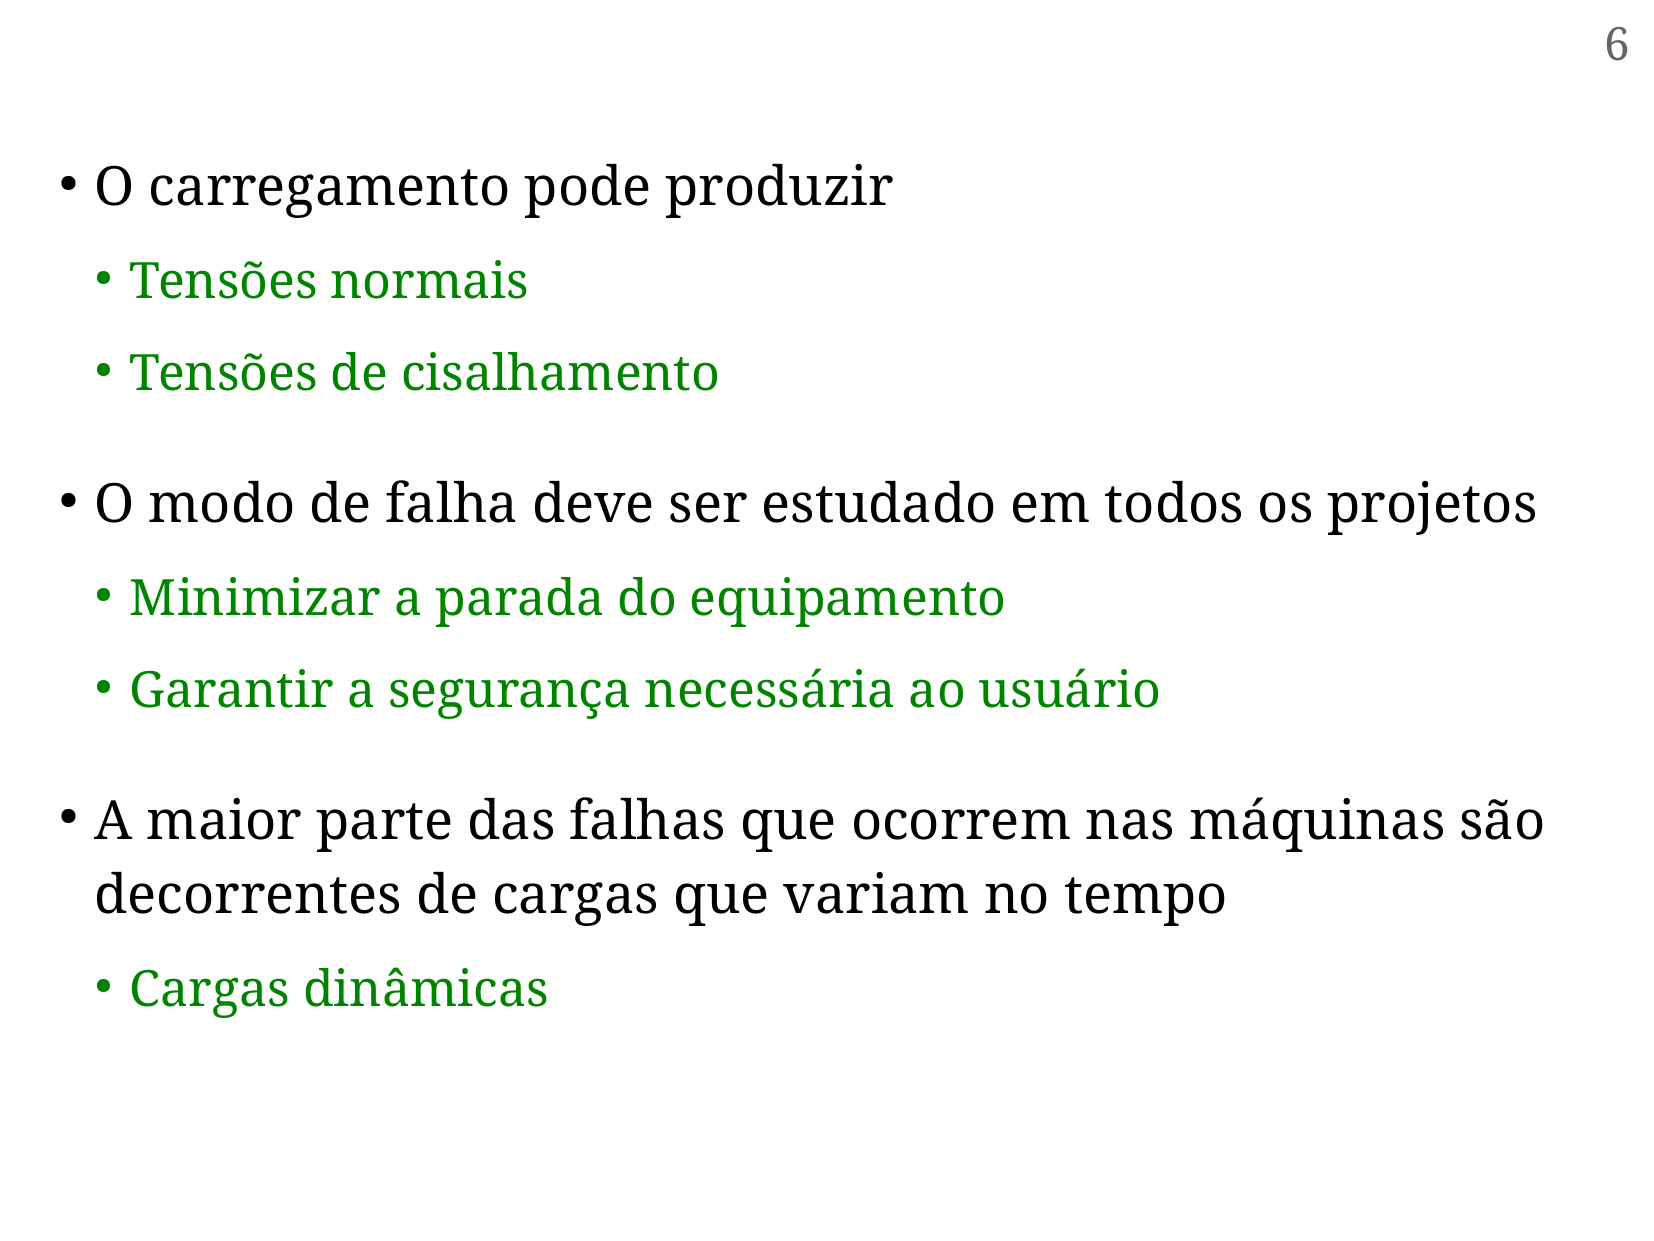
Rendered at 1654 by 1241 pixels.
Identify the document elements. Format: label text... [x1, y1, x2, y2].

list O carregamento pode produzir Tensões normais Tensões de cisalhamento O modo de falha deve ser estudado em todos os projetos Minimizar a parada do equipamento Garantir a segurança necessária ao usuário A maior parte das falhas que ocorrem nas máquinas são decorrentes de cargas que variam no tempo Cargas dinâmicas [59, 147, 1595, 1211]
